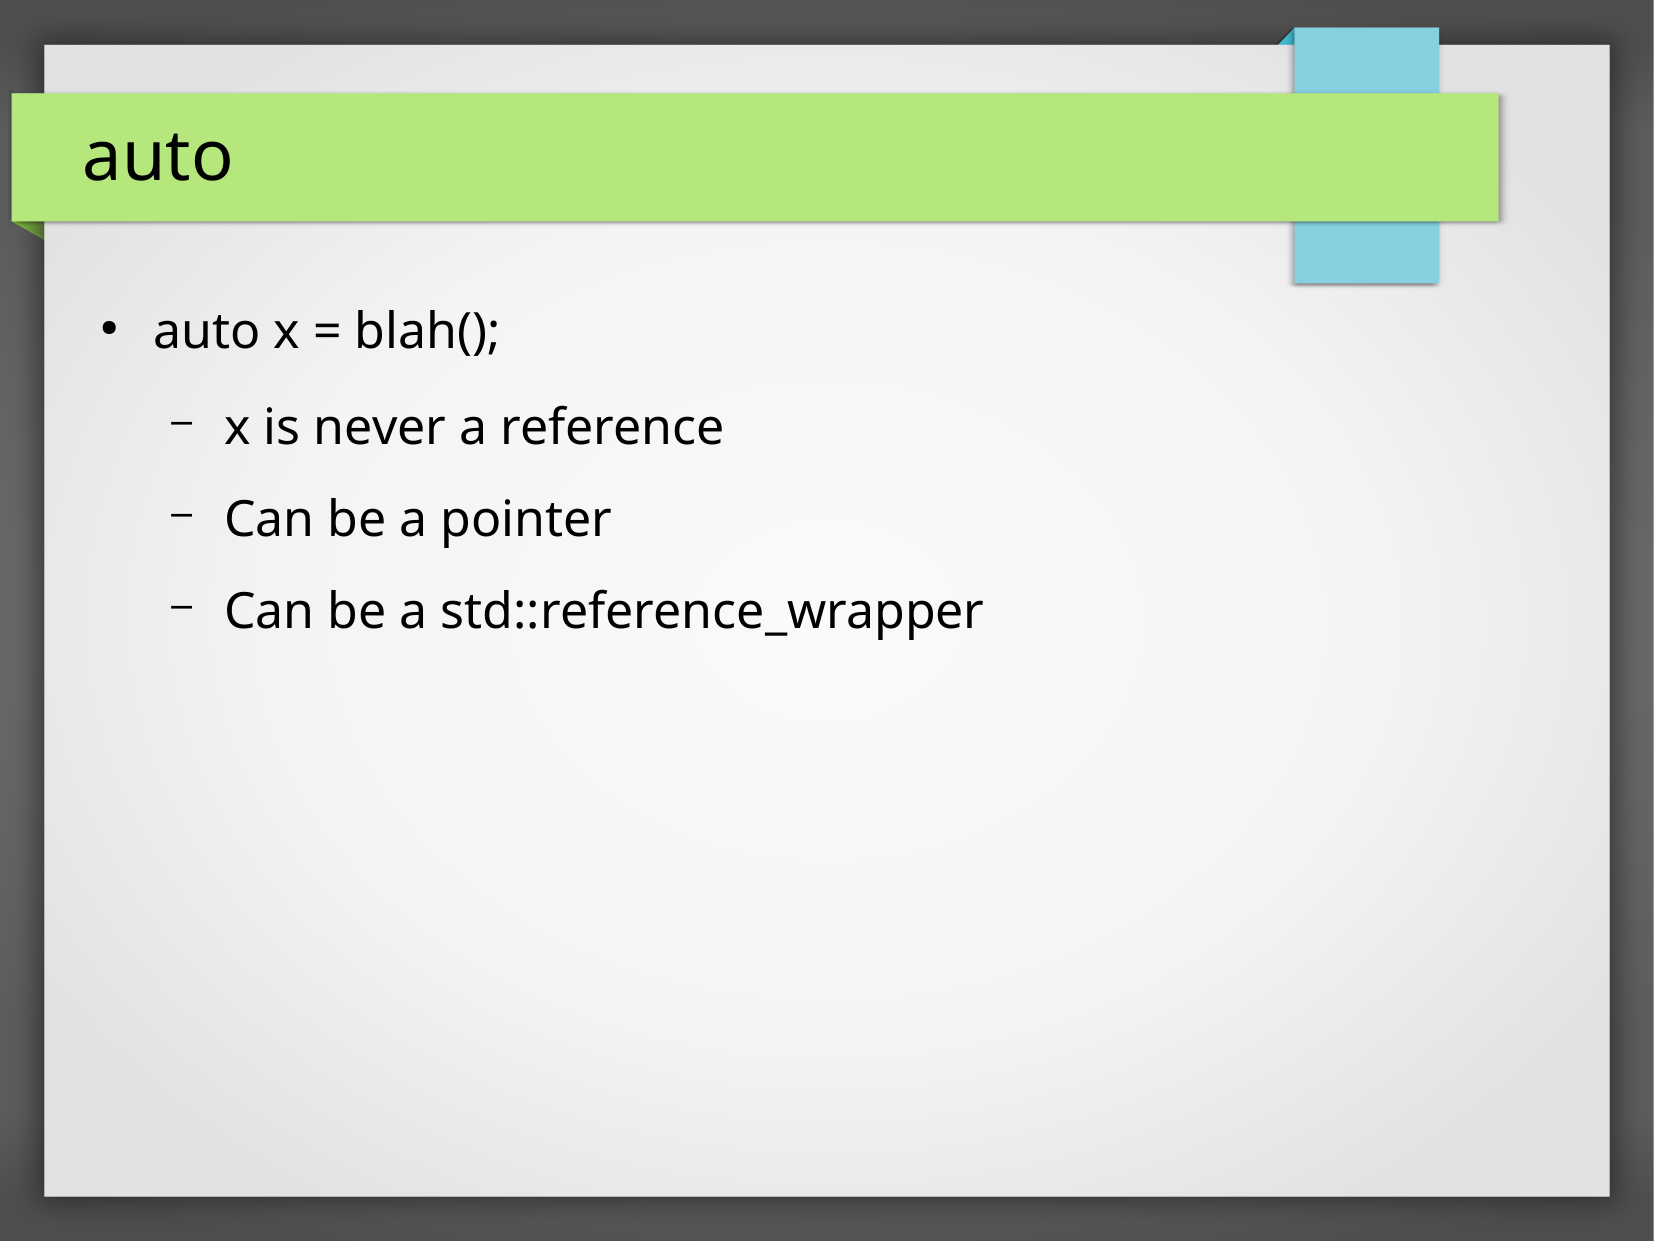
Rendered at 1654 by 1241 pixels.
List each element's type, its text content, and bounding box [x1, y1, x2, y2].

list auto x = blah(); x is never a reference Can be a pointer Can be a std::reference_wrapper [82, 295, 1571, 1015]
title auto [82, 94, 1264, 213]
picture [0, 0, 1654, 1241]
